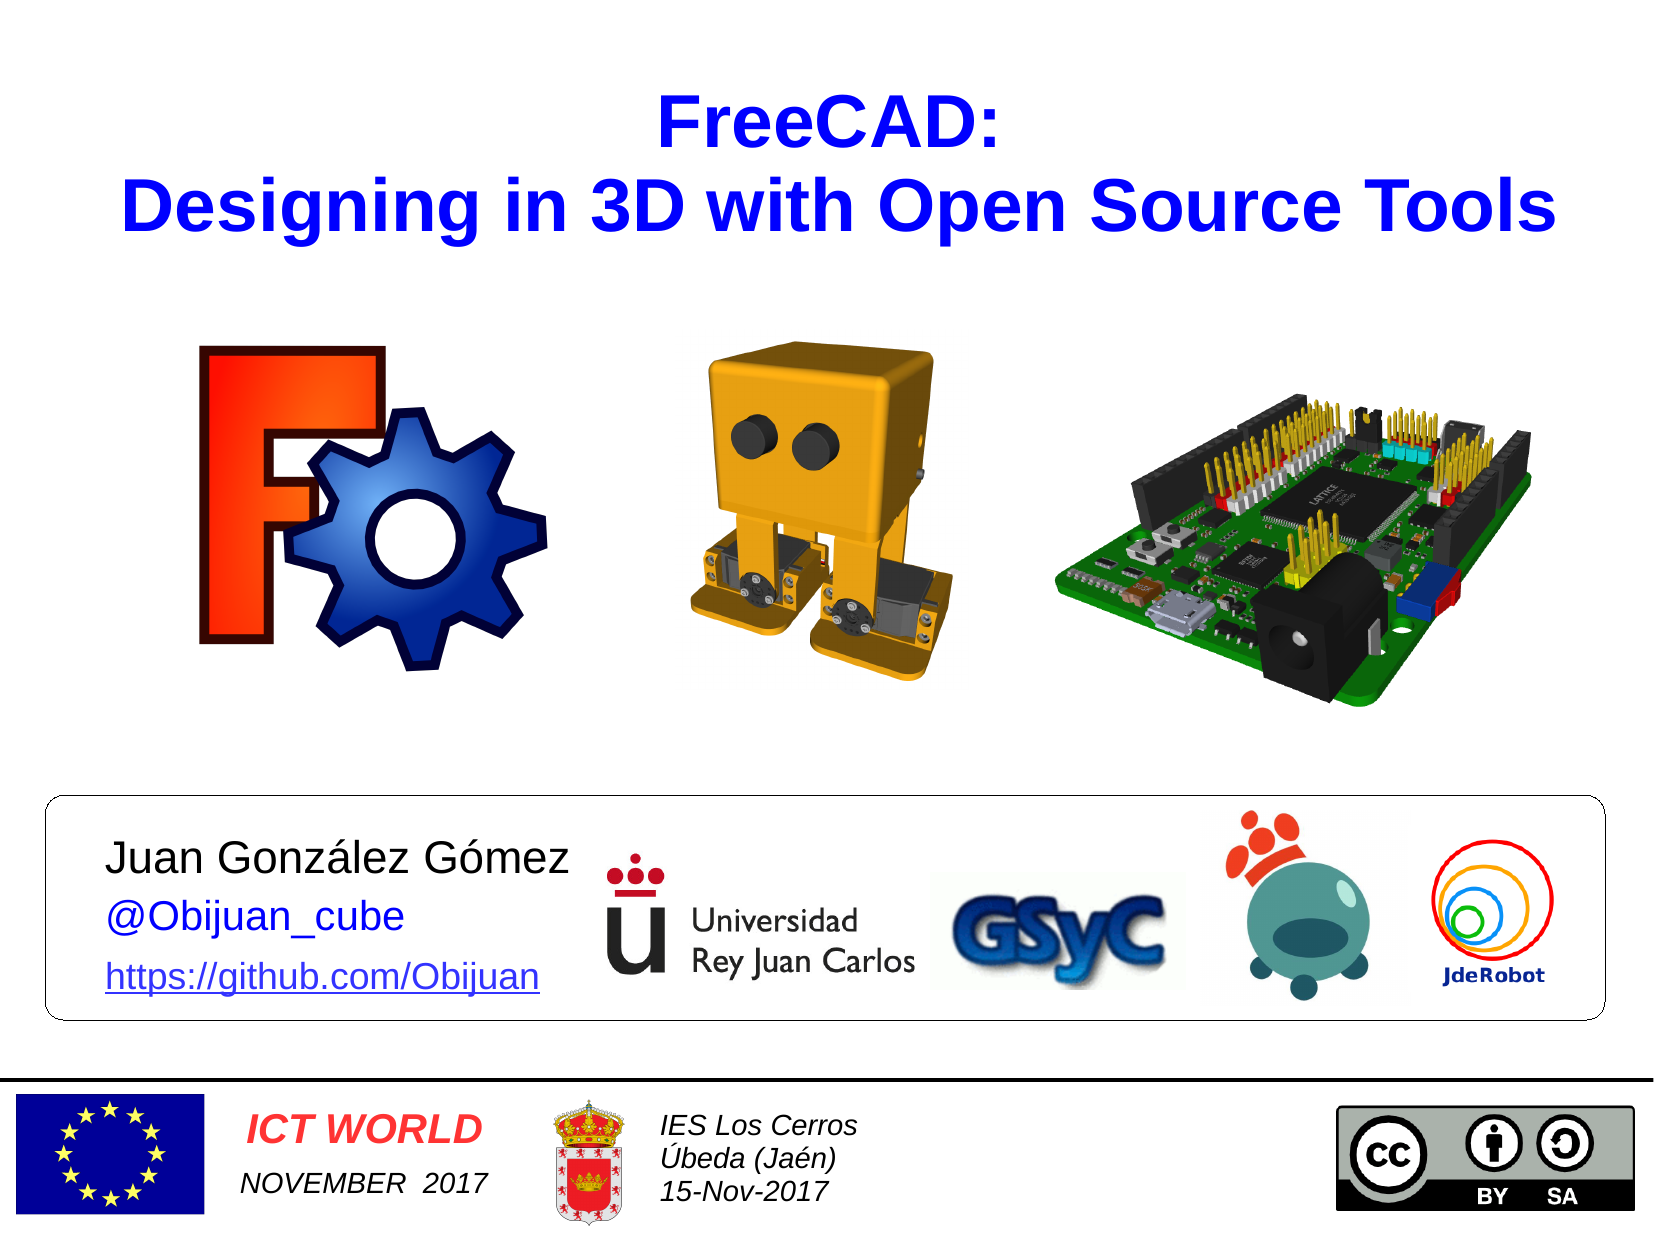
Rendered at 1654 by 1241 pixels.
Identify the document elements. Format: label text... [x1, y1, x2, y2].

picture [1336, 1094, 1636, 1221]
text_box IES Los Cerros Úbeda (Jaén) 15-Nov-2017 [645, 1101, 901, 1216]
text_box @Obijuan_cube [90, 885, 451, 961]
picture [1200, 810, 1576, 1006]
text_box Juan González Gómez [90, 825, 601, 916]
picture [15, 1093, 205, 1216]
picture [180, 314, 571, 706]
text_box [45, 795, 1606, 1021]
text_box NOVEMBER 2017 [225, 1159, 553, 1208]
text_box https://github.com/Obijuan [90, 948, 556, 1006]
picture [586, 840, 1186, 991]
title FreeCAD: Designing in 3D with Open Source Tools [120, 79, 1561, 248]
picture [675, 329, 969, 690]
text_box ICT WORLD [231, 1098, 526, 1159]
picture [1045, 384, 1546, 721]
picture [553, 1099, 625, 1226]
